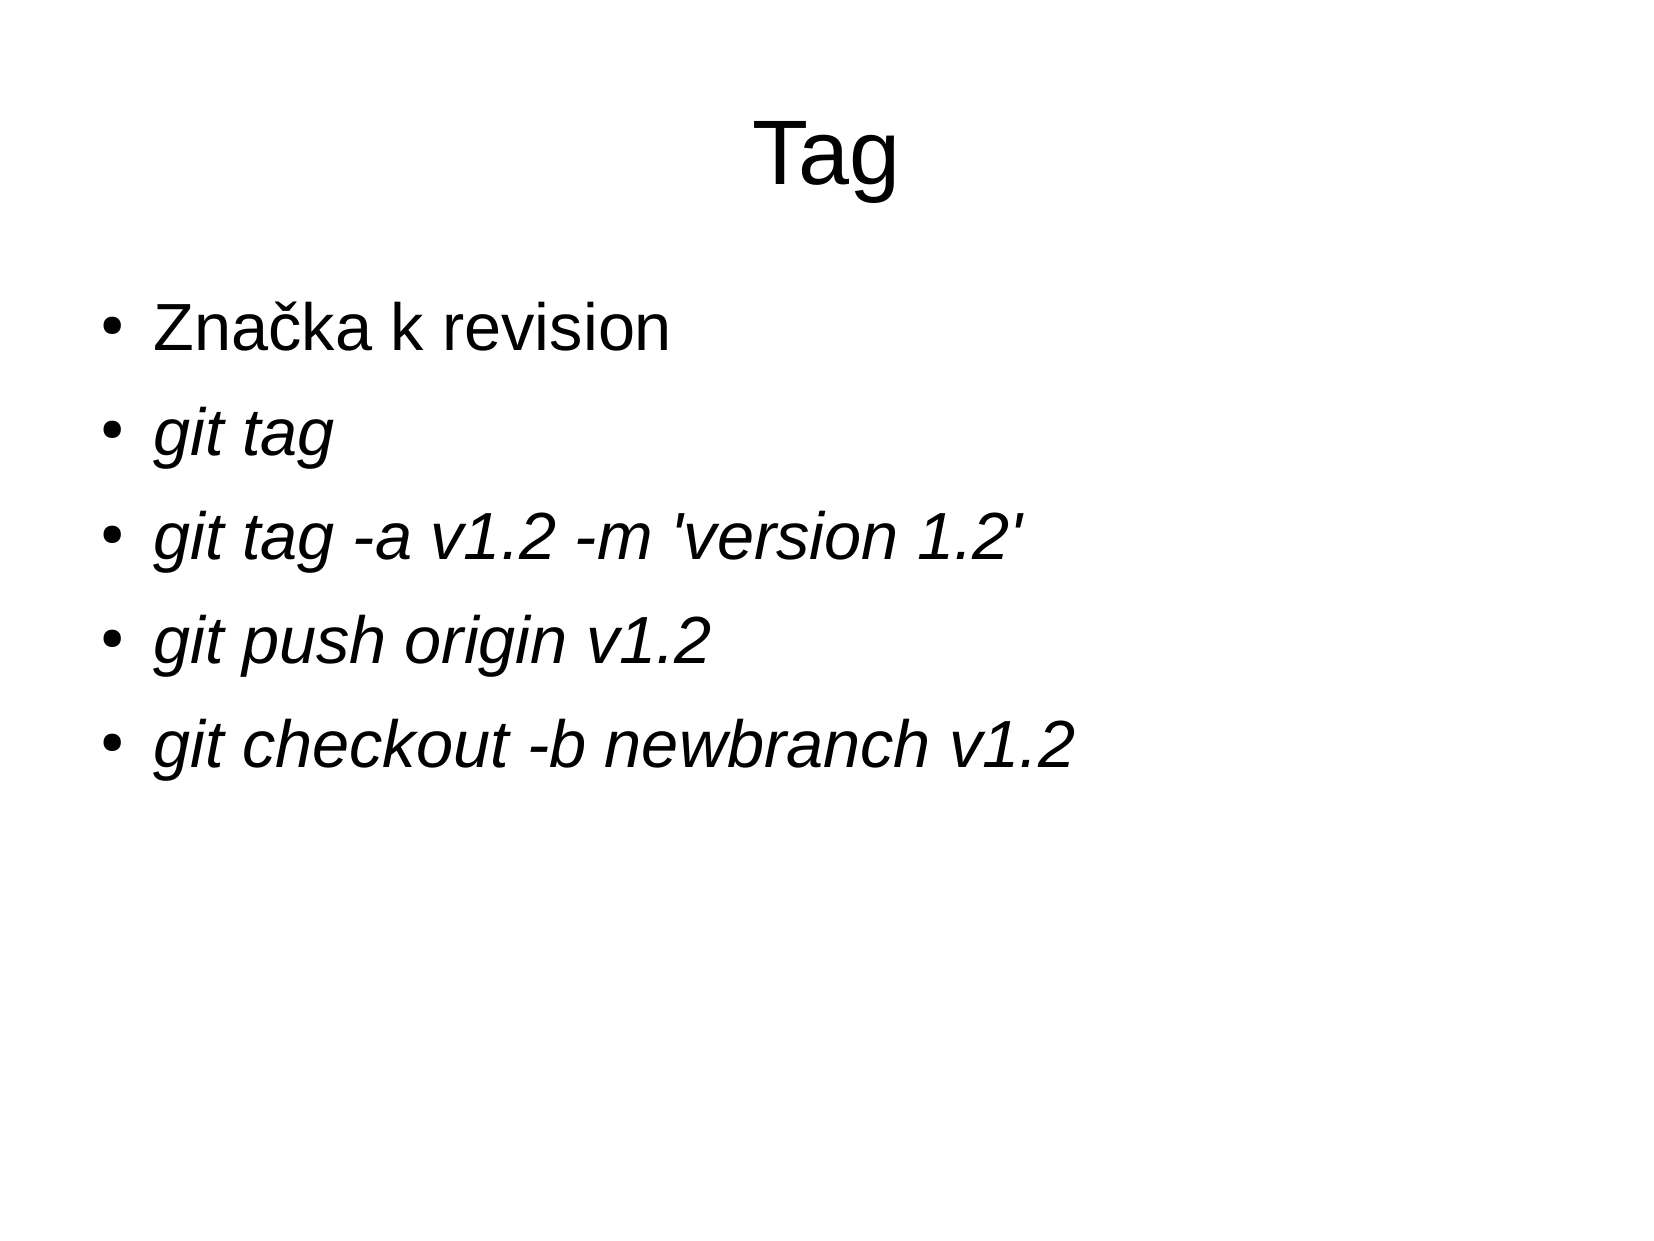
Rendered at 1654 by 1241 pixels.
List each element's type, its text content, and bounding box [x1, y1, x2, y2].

title Tag [82, 49, 1571, 257]
list Značka k revision git tag git tag -a v1.2 -m 'version 1.2' git push origin v1.2 git checkout -b newbranch v1.2 [82, 290, 1571, 1010]
